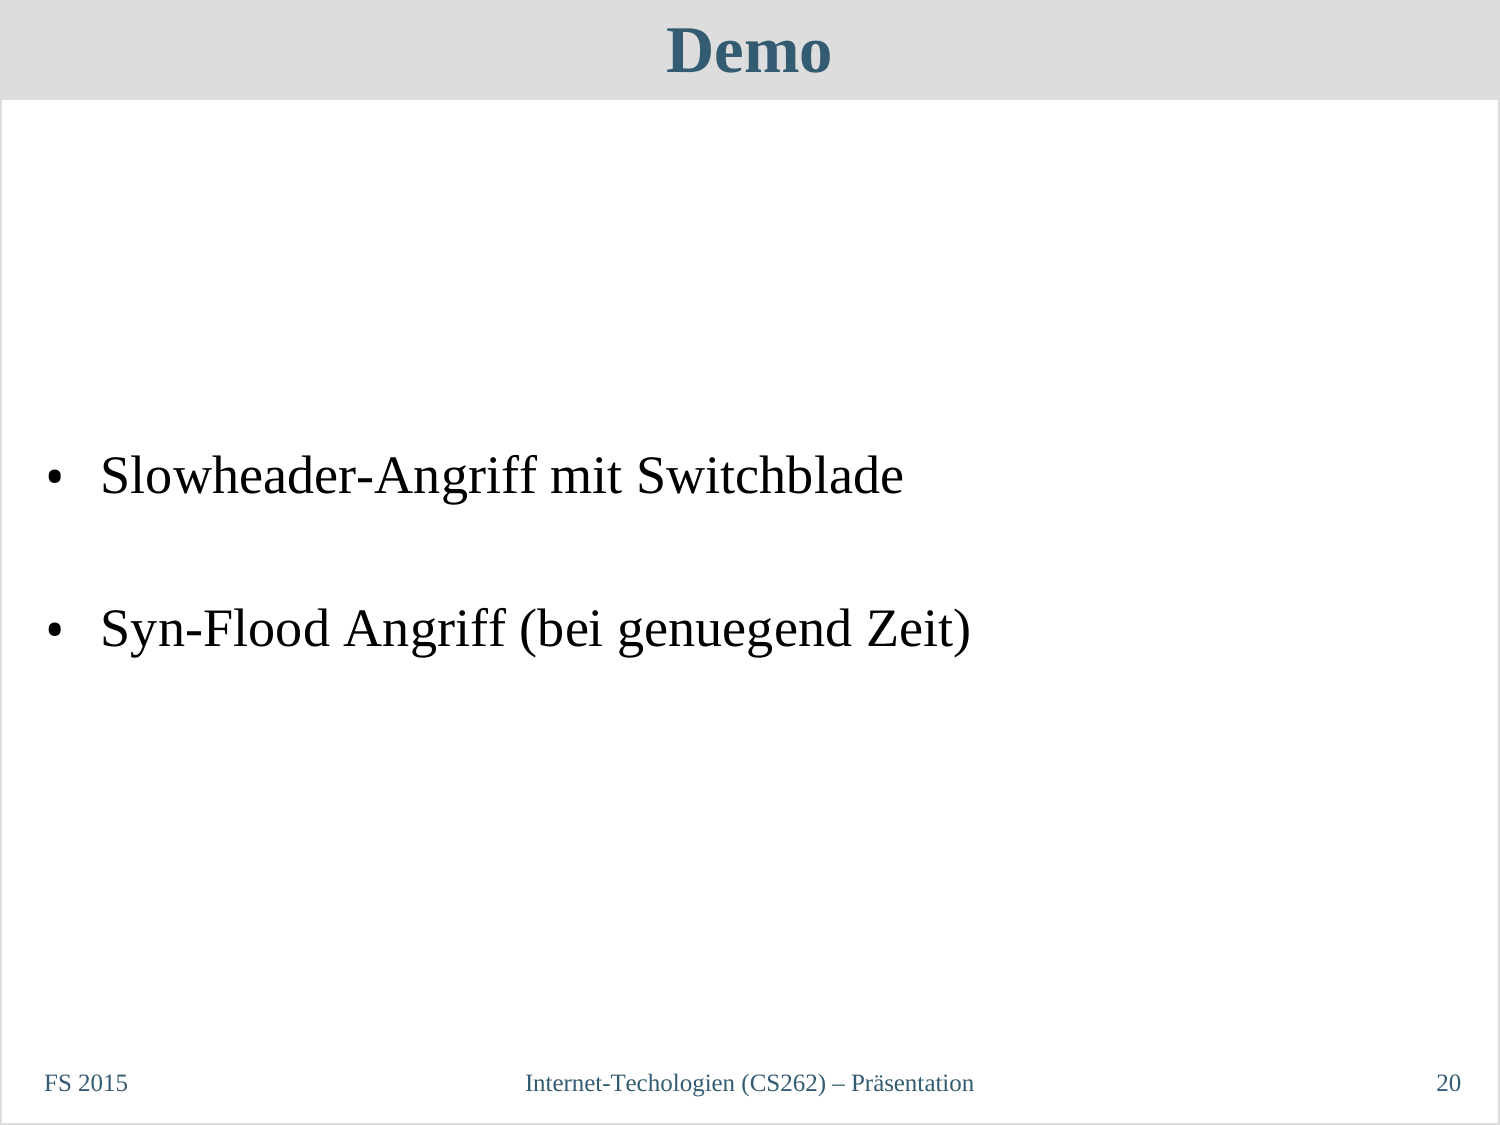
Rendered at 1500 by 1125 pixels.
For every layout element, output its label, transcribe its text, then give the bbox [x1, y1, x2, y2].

text_box Internet-Techologien (CS262) – Präsentation [300, 1058, 1201, 1107]
text_box <number> [1375, 1058, 1477, 1097]
title Demo [0, 0, 1500, 100]
text_box FS 2015 [29, 1058, 195, 1097]
list Slowheader-Angriff mit Switchblade Syn-Flood Angriff (bei genuegend Zeit) [29, 104, 1447, 1016]
